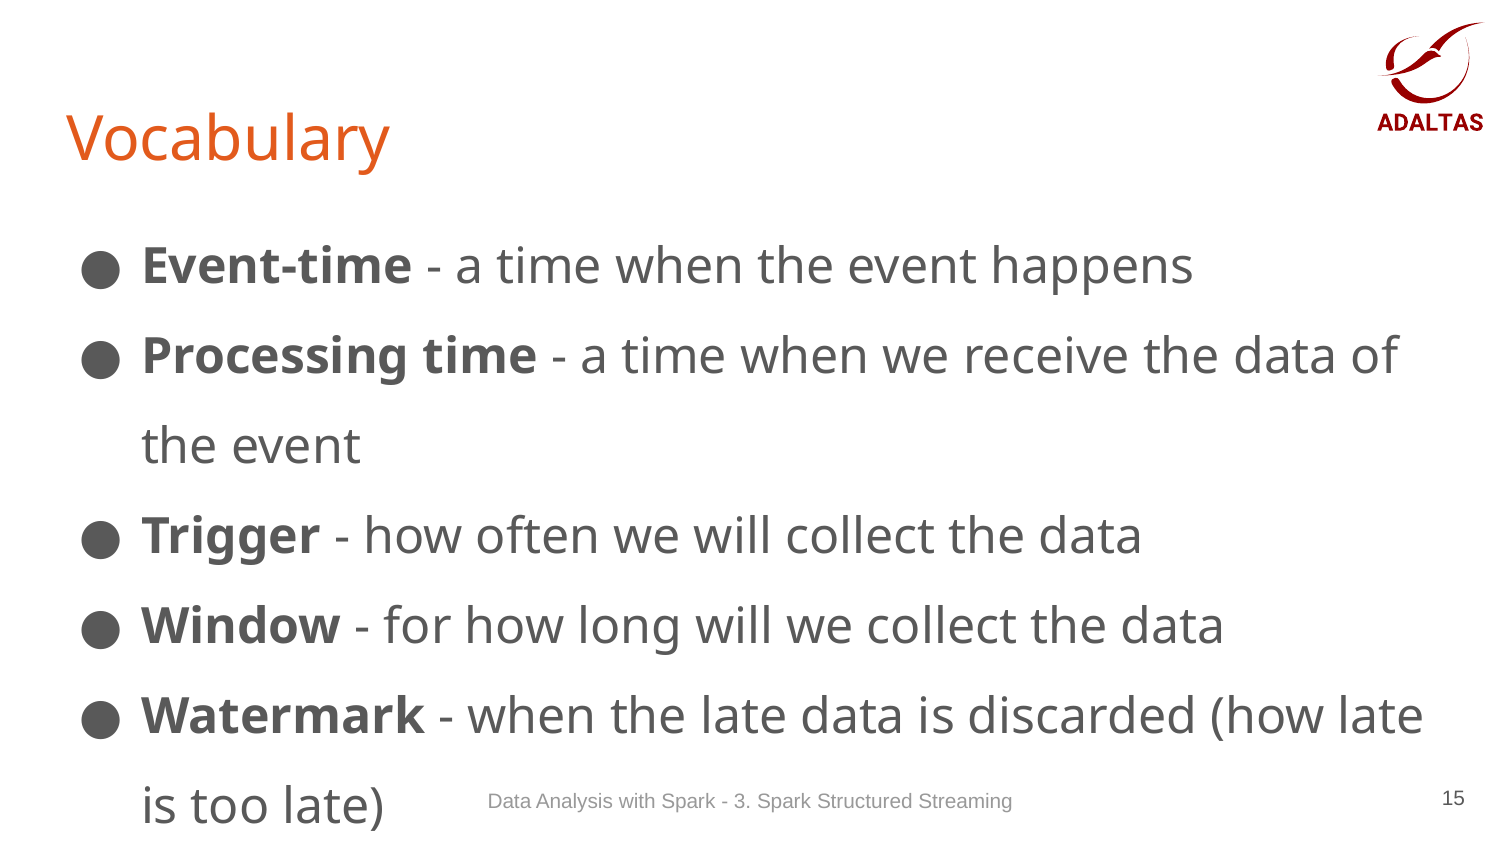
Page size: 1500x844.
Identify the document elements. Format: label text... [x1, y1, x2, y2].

list Event-time - a time when the event happens Processing time - a time when we receive the data of the event Trigger - how often we will collect the data Window - for how long will we collect the data Watermark - when the late data is discarded (how late is too late) [51, 189, 1467, 765]
text_box Data Analysis with Spark - 3. Spark Structured Streaming [462, 773, 1038, 822]
slide_number <number> [1389, 764, 1480, 830]
title Vocabulary [51, 71, 1184, 166]
